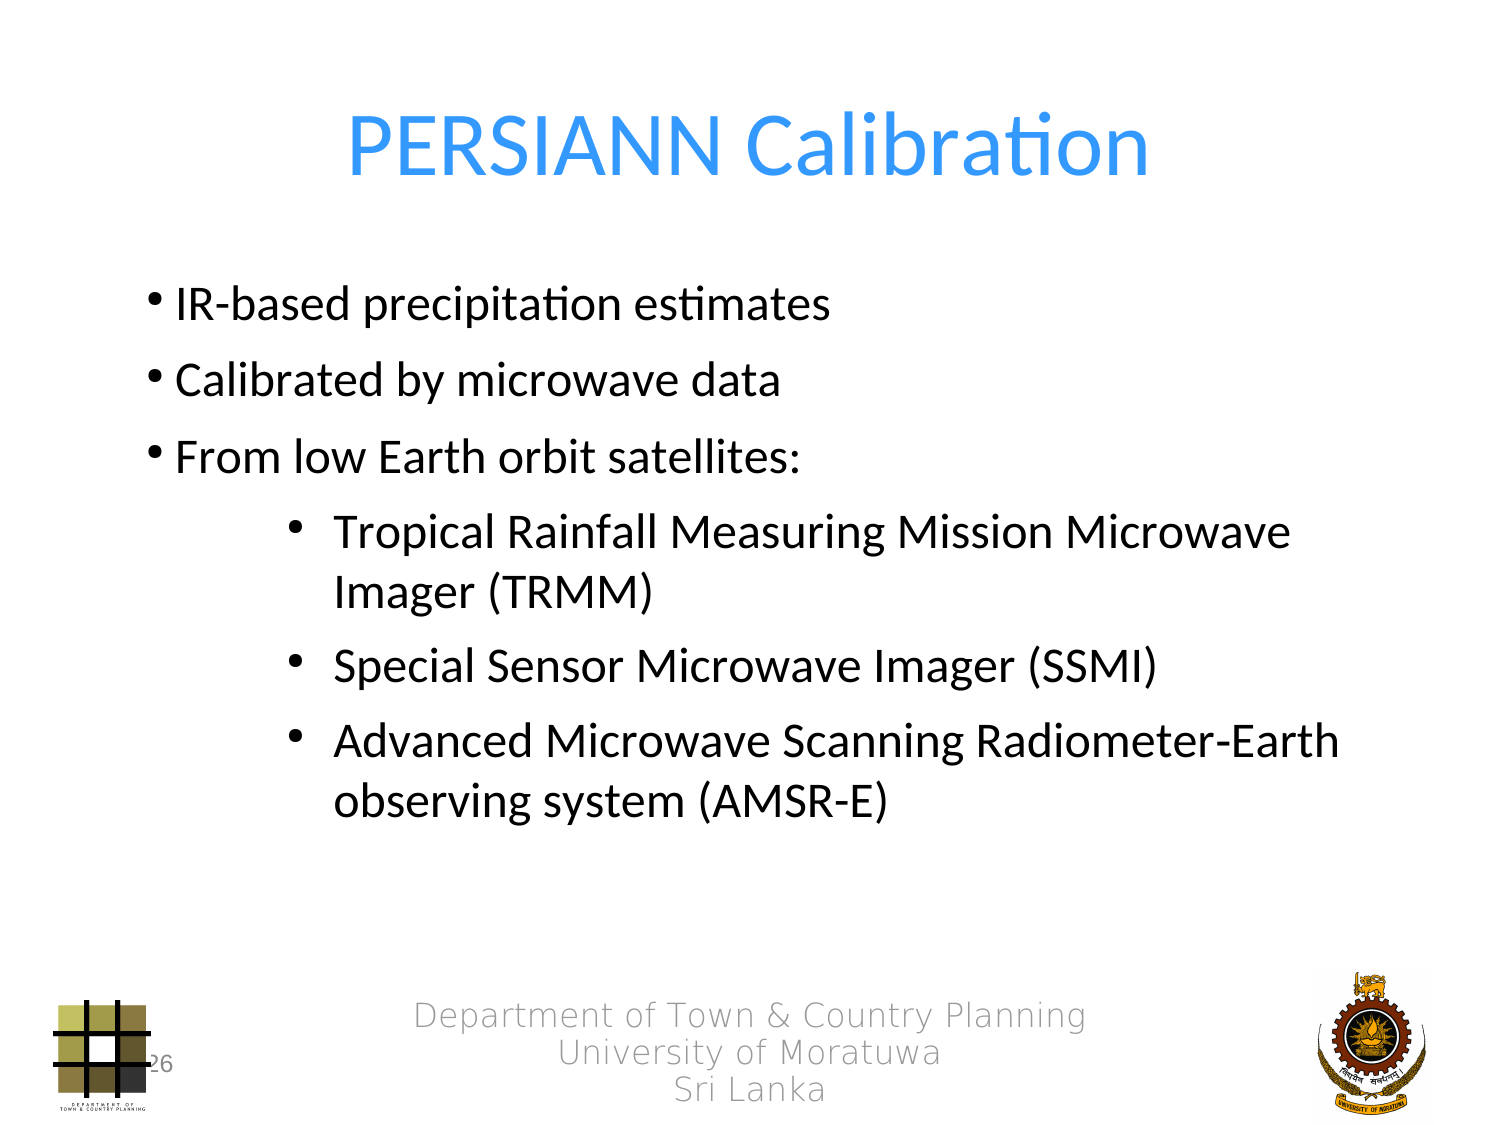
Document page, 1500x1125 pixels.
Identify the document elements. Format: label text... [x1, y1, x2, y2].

list IR-based precipitation estimates Calibrated by microwave data From low Earth orbit satellites: Tropical Rainfall Measuring Mission Microwave Imager (TRMM) Special Sensor Microwave Imager (SSMI) Advanced Microwave Scanning Radiometer‐Earth observing system (AMSR-E) [75, 262, 1426, 1018]
picture [53, 1000, 151, 1111]
picture [1312, 966, 1435, 1125]
title PERSIANN Calibration [75, 21, 1425, 257]
